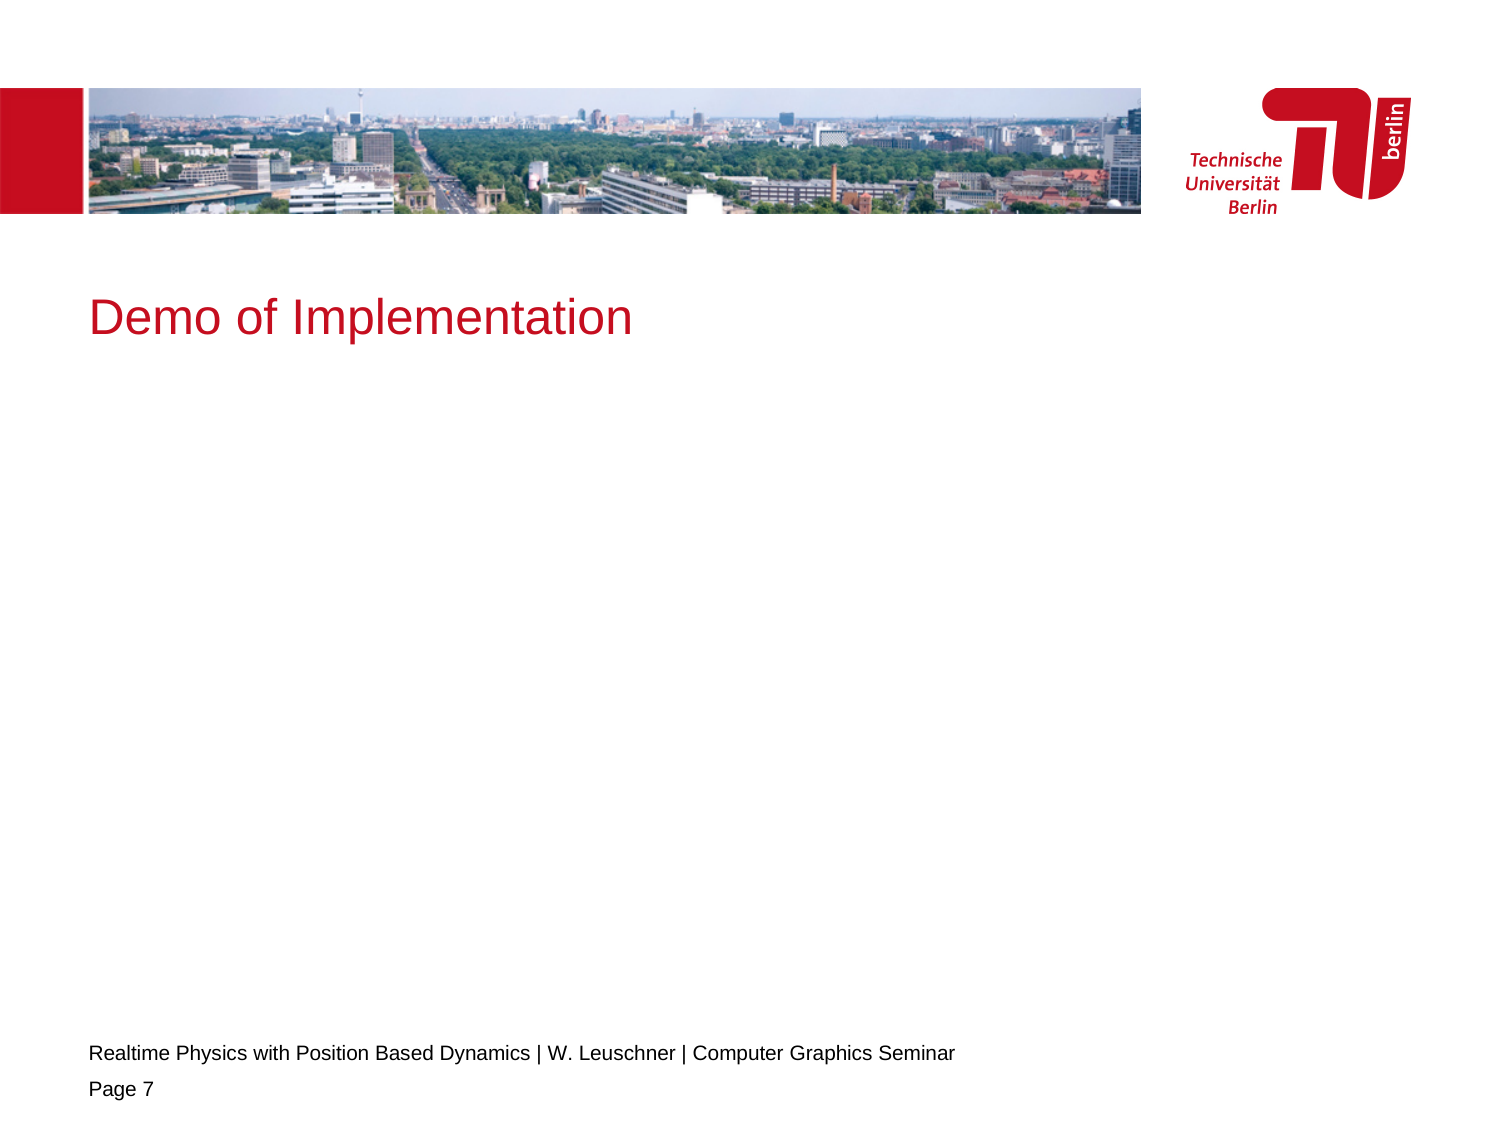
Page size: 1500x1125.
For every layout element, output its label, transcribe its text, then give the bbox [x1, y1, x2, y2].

title Demo of Implementation [88, 281, 1411, 345]
picture [1186, 88, 1411, 214]
picture [0, 88, 1141, 214]
